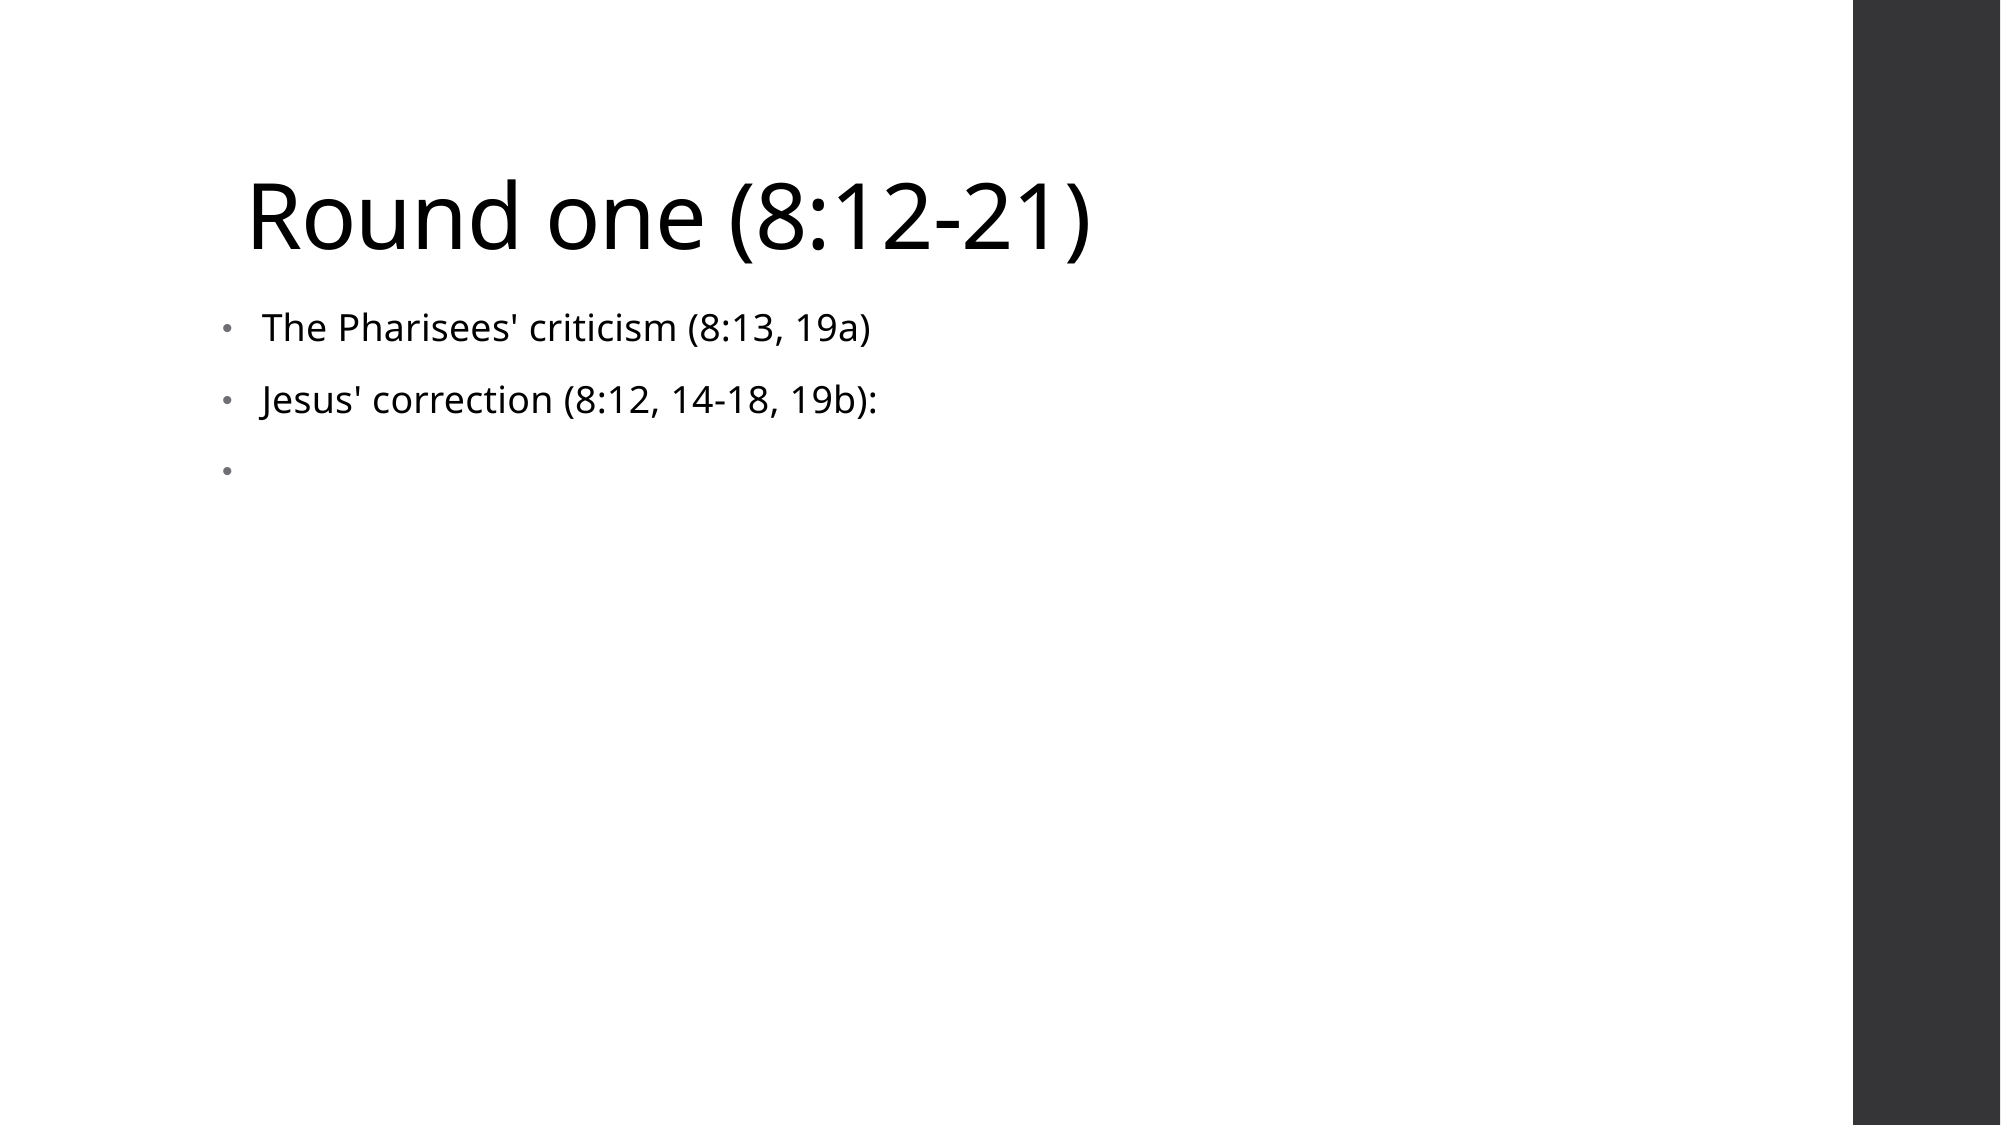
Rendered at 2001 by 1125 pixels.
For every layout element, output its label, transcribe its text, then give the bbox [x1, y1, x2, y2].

list The Pharisees' criticism (8:13, 19a) Jesus' correction (8:12, 14-18, 19b): [206, 299, 1617, 1014]
title Round one (8:12-21) [206, 60, 1797, 278]
